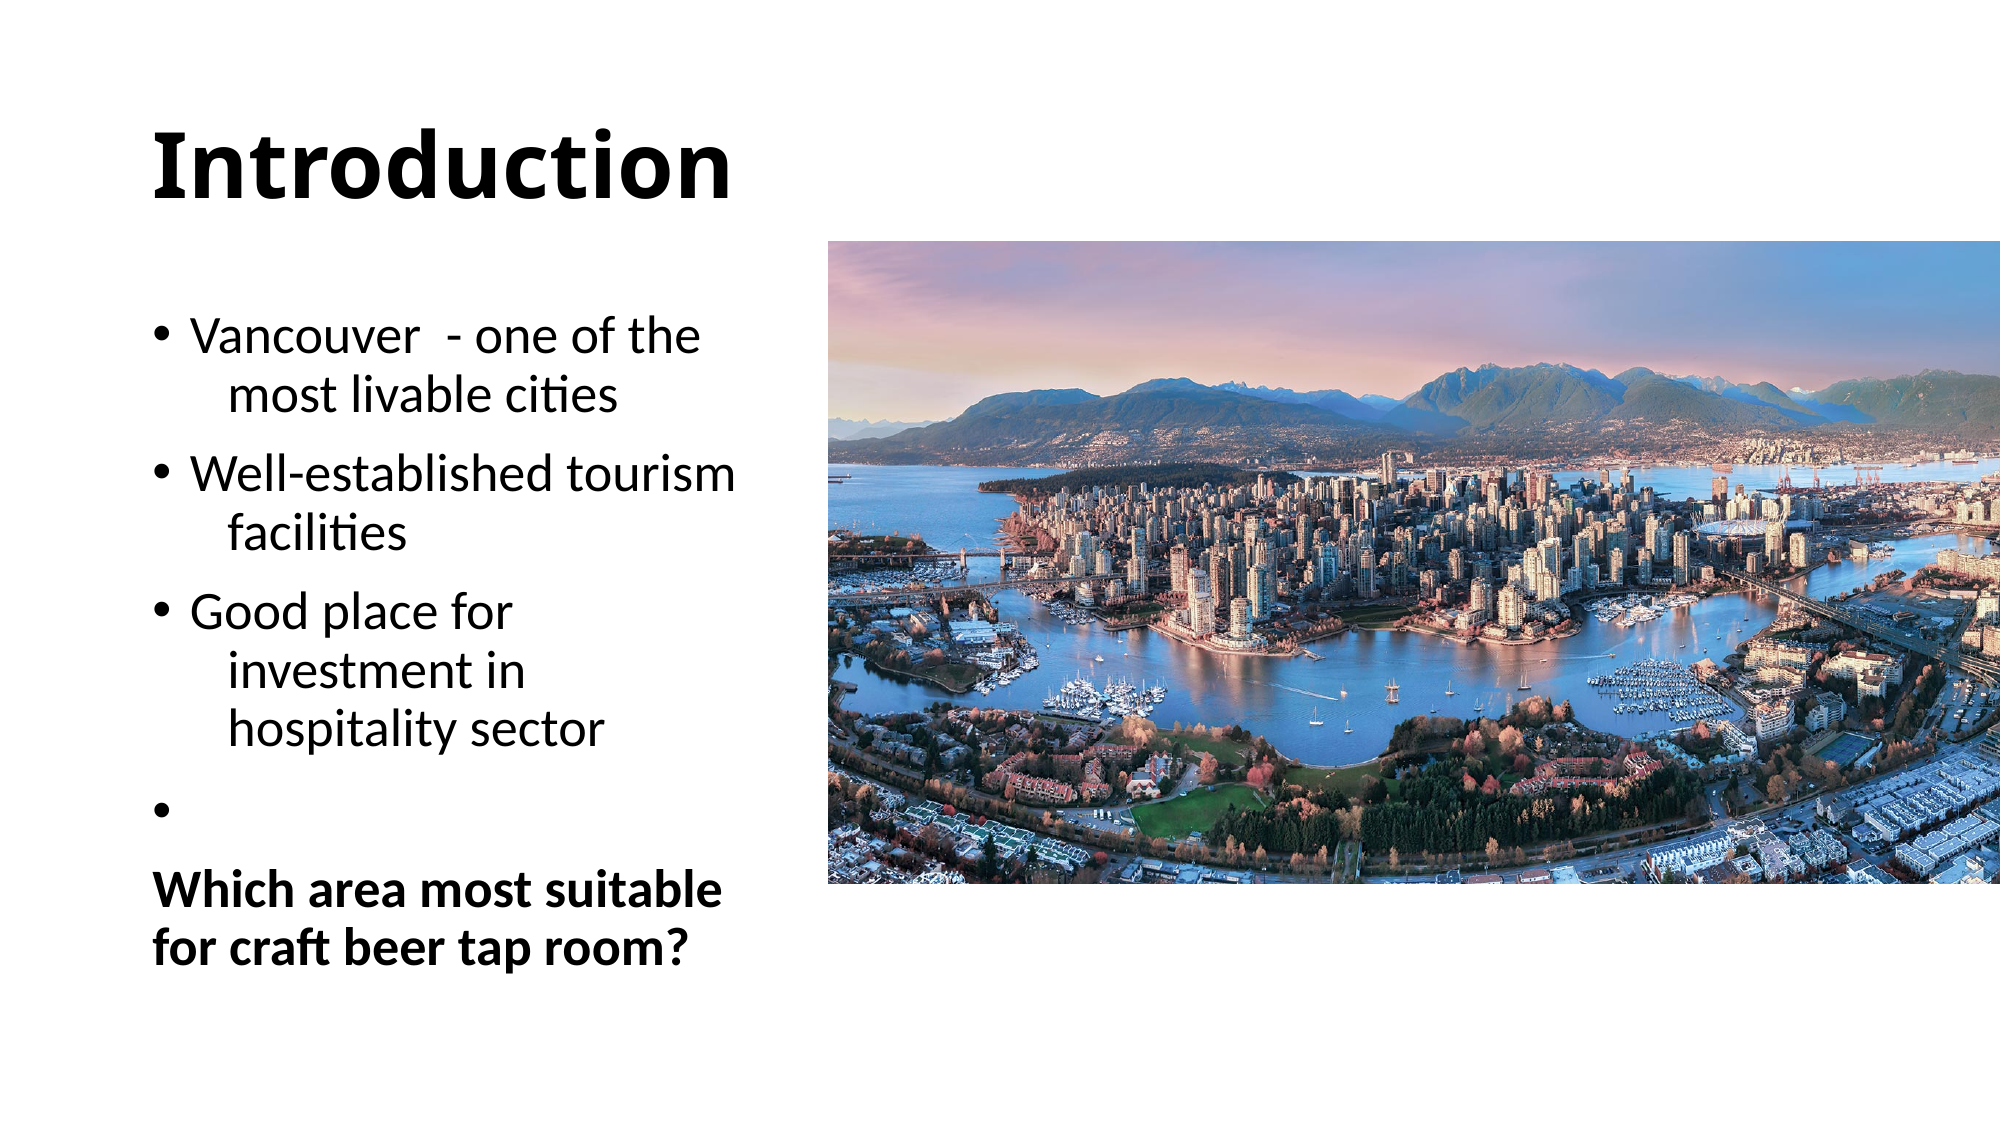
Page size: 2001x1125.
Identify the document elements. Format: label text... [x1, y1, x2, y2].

title Introduction [137, 59, 1863, 278]
list Vancouver - one of the most livable cities Well-established tourism facilities Good place for investment in hospitality sector Which area most suitable for craft beer tap room? [137, 299, 772, 1014]
picture [828, 241, 2000, 884]
